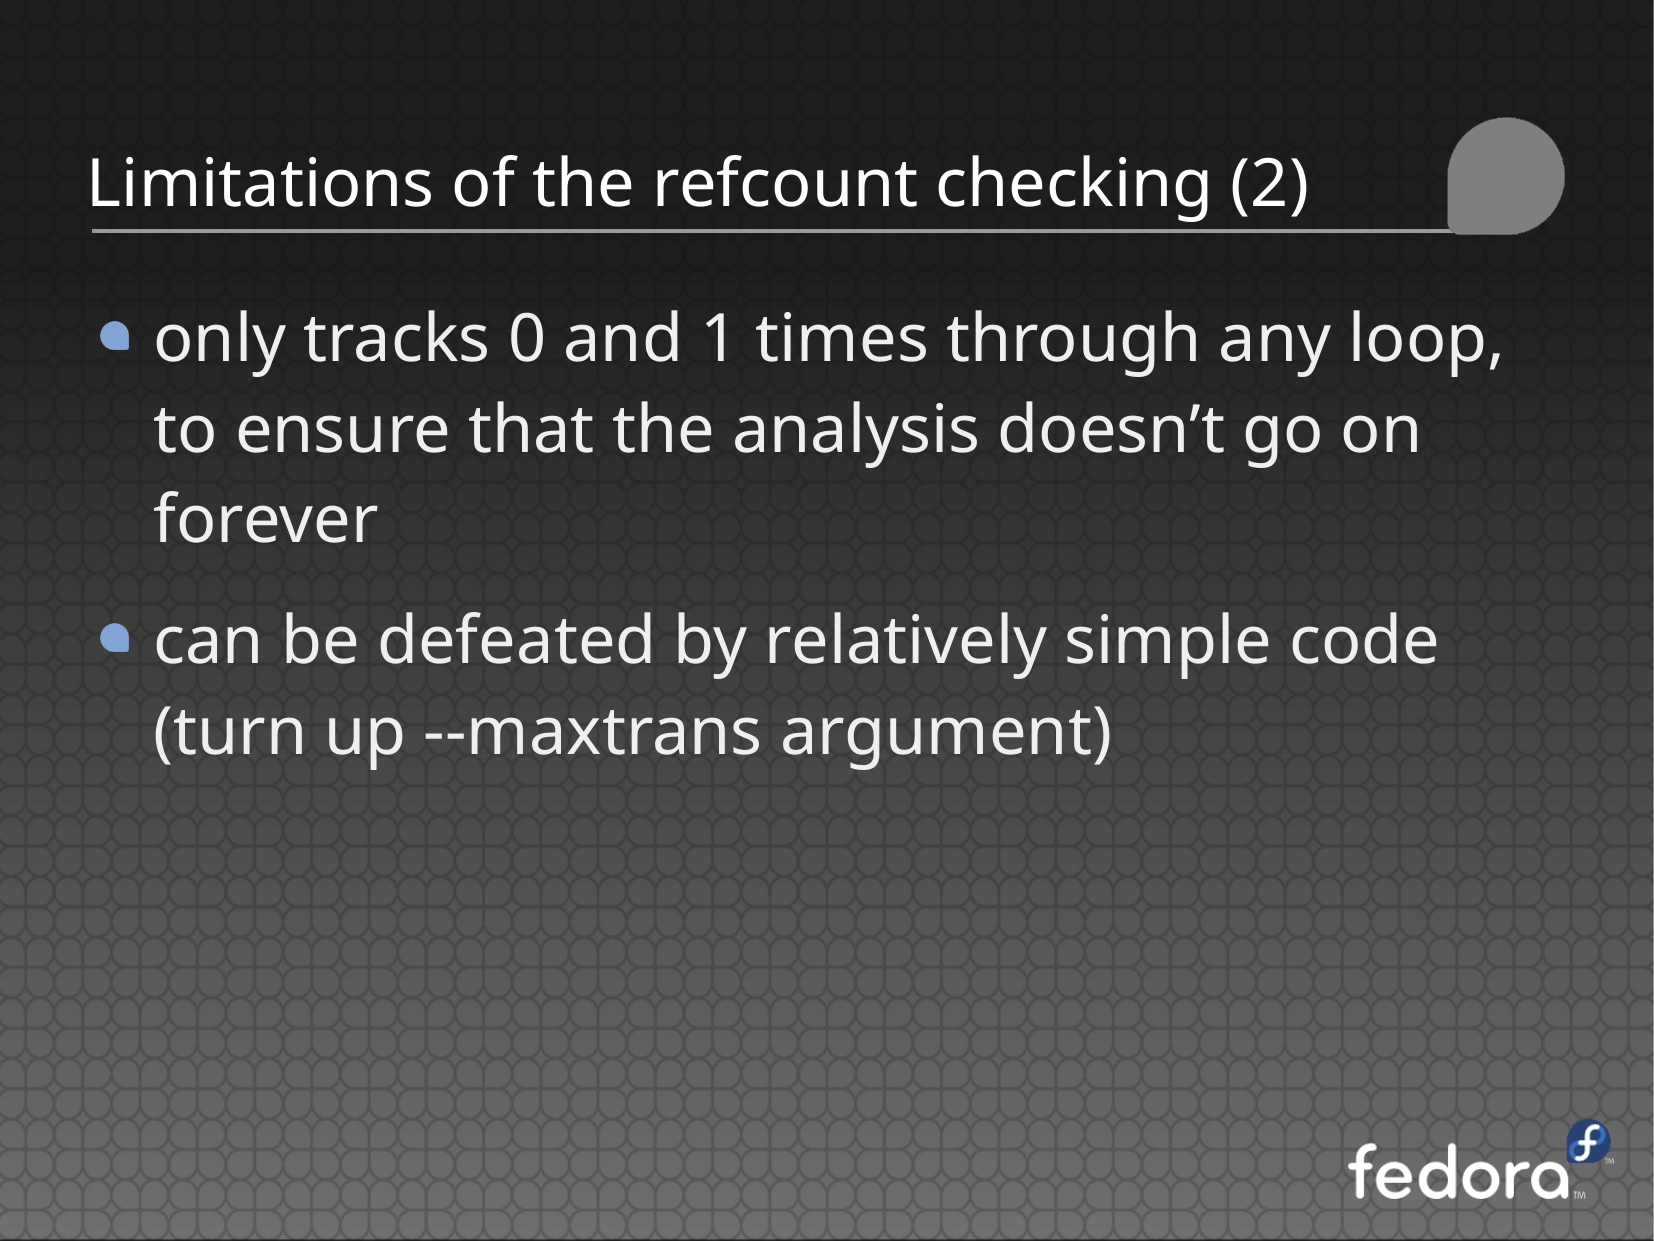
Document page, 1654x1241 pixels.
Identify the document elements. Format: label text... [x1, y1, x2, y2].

title Limitations of the refcount checking (2) [86, 112, 1576, 249]
picture [0, 0, 1654, 1241]
list only tracks 0 and 1 times through any loop, to ensure that the analysis doesn’t go on forever can be defeated by relatively simple code (turn up --maxtrans argument) [82, 290, 1571, 1010]
